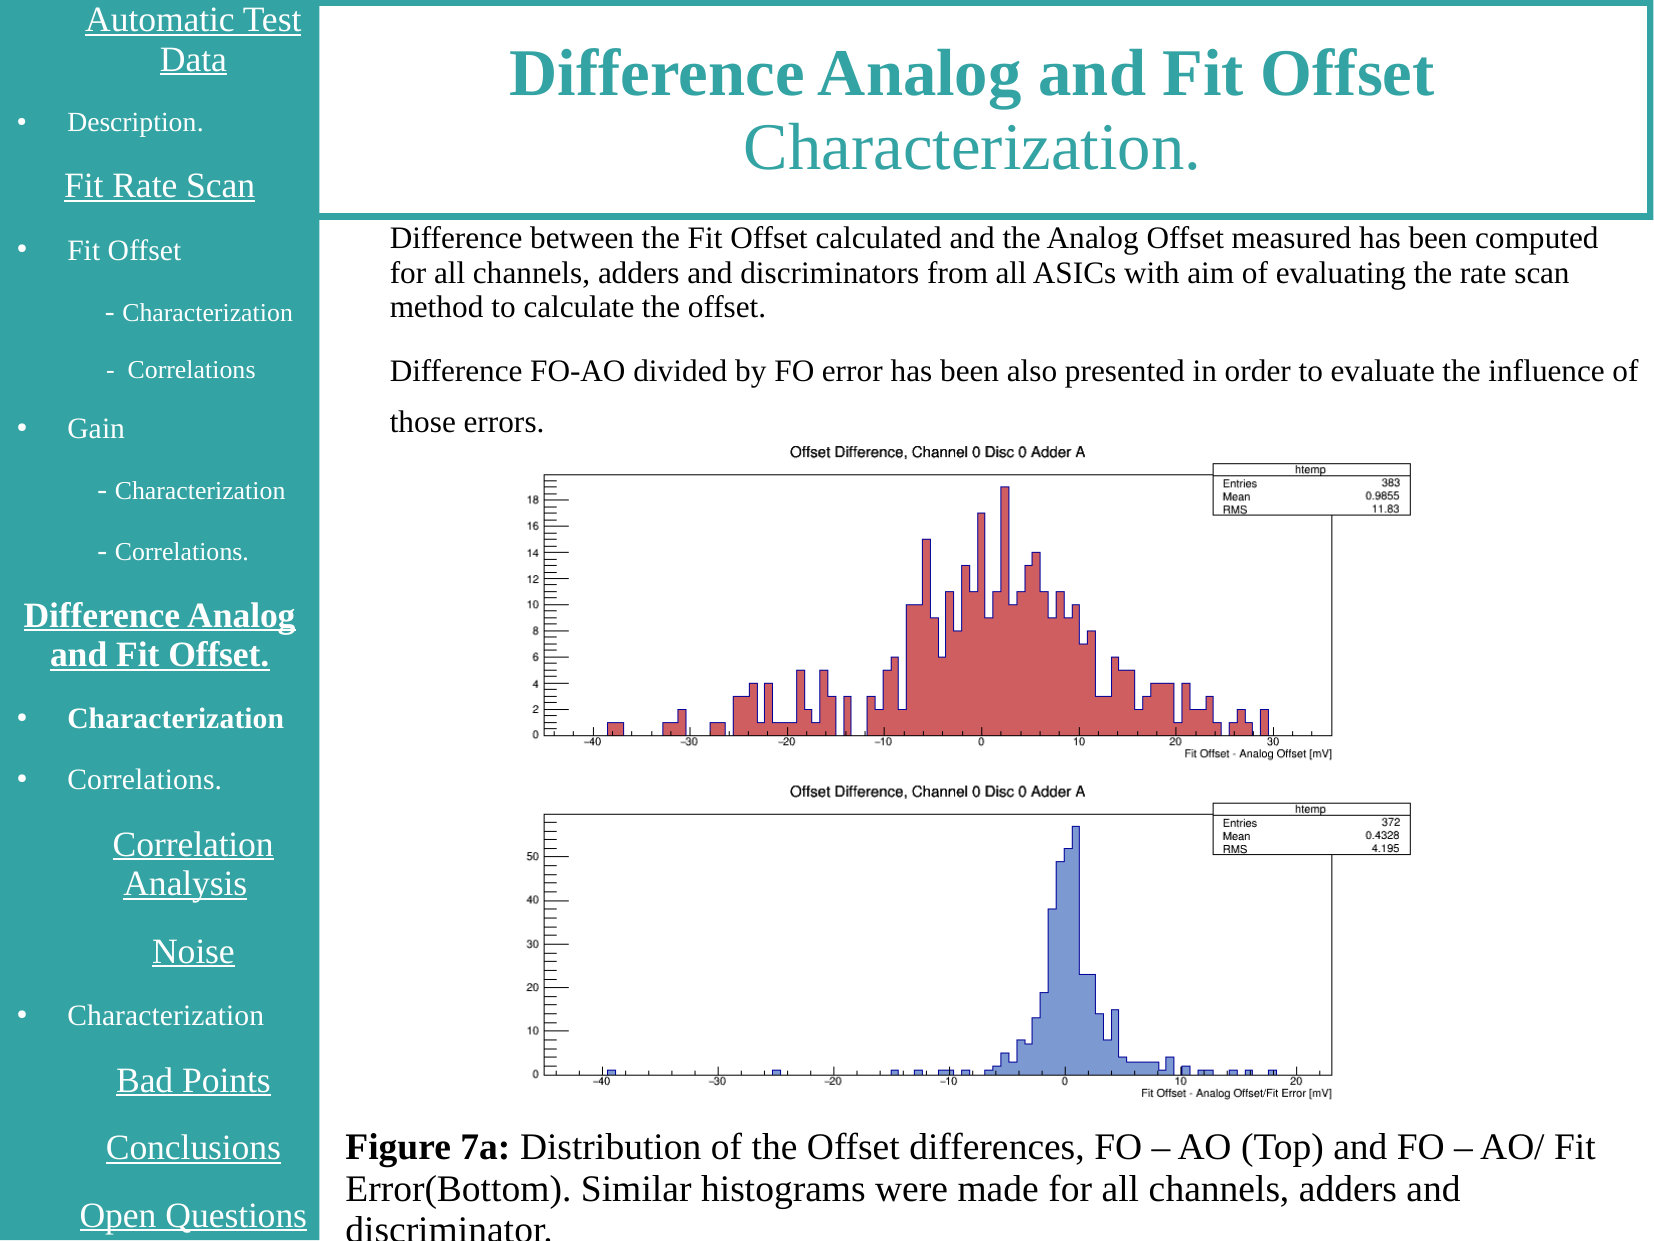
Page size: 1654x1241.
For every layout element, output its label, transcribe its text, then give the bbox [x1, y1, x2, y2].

title Difference Analog and Fit Offset Characterization. [320, 2, 1651, 217]
picture [437, 436, 1441, 1115]
list Difference between the Fit Offset calculated and the Analog Offset measured has been computed for all channels, adders and discriminators from all ASICs with aim of evaluating the rate scan method to calculate the offset. Difference FO-AO divided by FO error has been also presented in order to evaluate the influence of those errors. [320, 220, 1642, 1241]
text_box Figure 7a: Distribution of the Offset differences, FO – AO (Top) and FO – AO/ Fit Error(Bottom). Similar histograms were made for all channels, adders and discriminator. [330, 1118, 1619, 1241]
list Automatic Test Data Description. Fit Rate Scan Fit Offset - Characterization - Correlations Gain - Characterization - Correlations. Difference Analog and Fit Offset. Characterization Correlations. Correlation Analysis Noise Characterization Bad Points Conclusions Open Questions [0, 0, 320, 1241]
